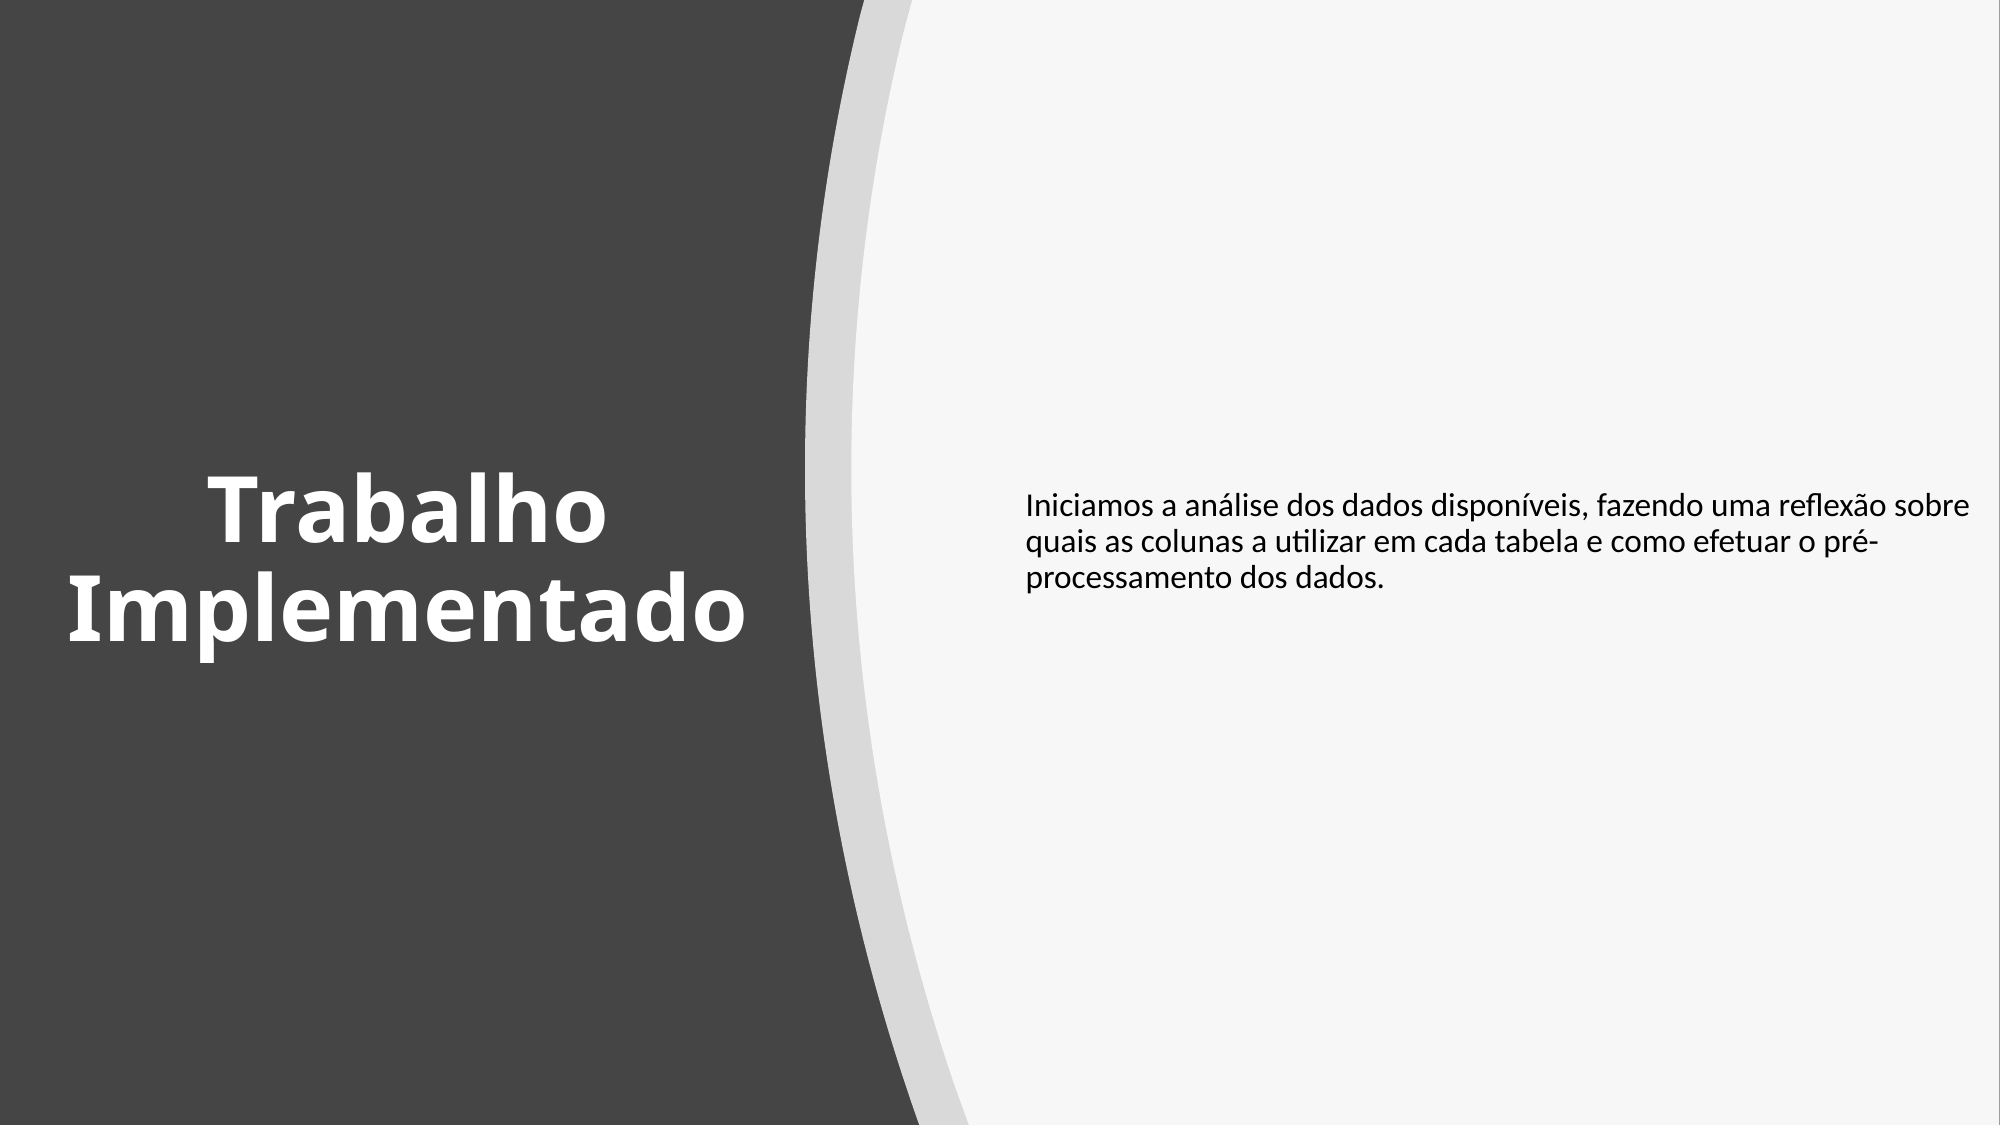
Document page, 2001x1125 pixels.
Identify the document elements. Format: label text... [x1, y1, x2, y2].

list Iniciamos a análise dos dados disponíveis, fazendo uma reflexão sobre quais as colunas a utilizar em cada tabela e como efetuar o pré-processamento dos dados. [1010, 0, 2000, 1125]
title Trabalho Implementado [0, 0, 816, 1125]
text_box [805, 0, 1010, 1125]
